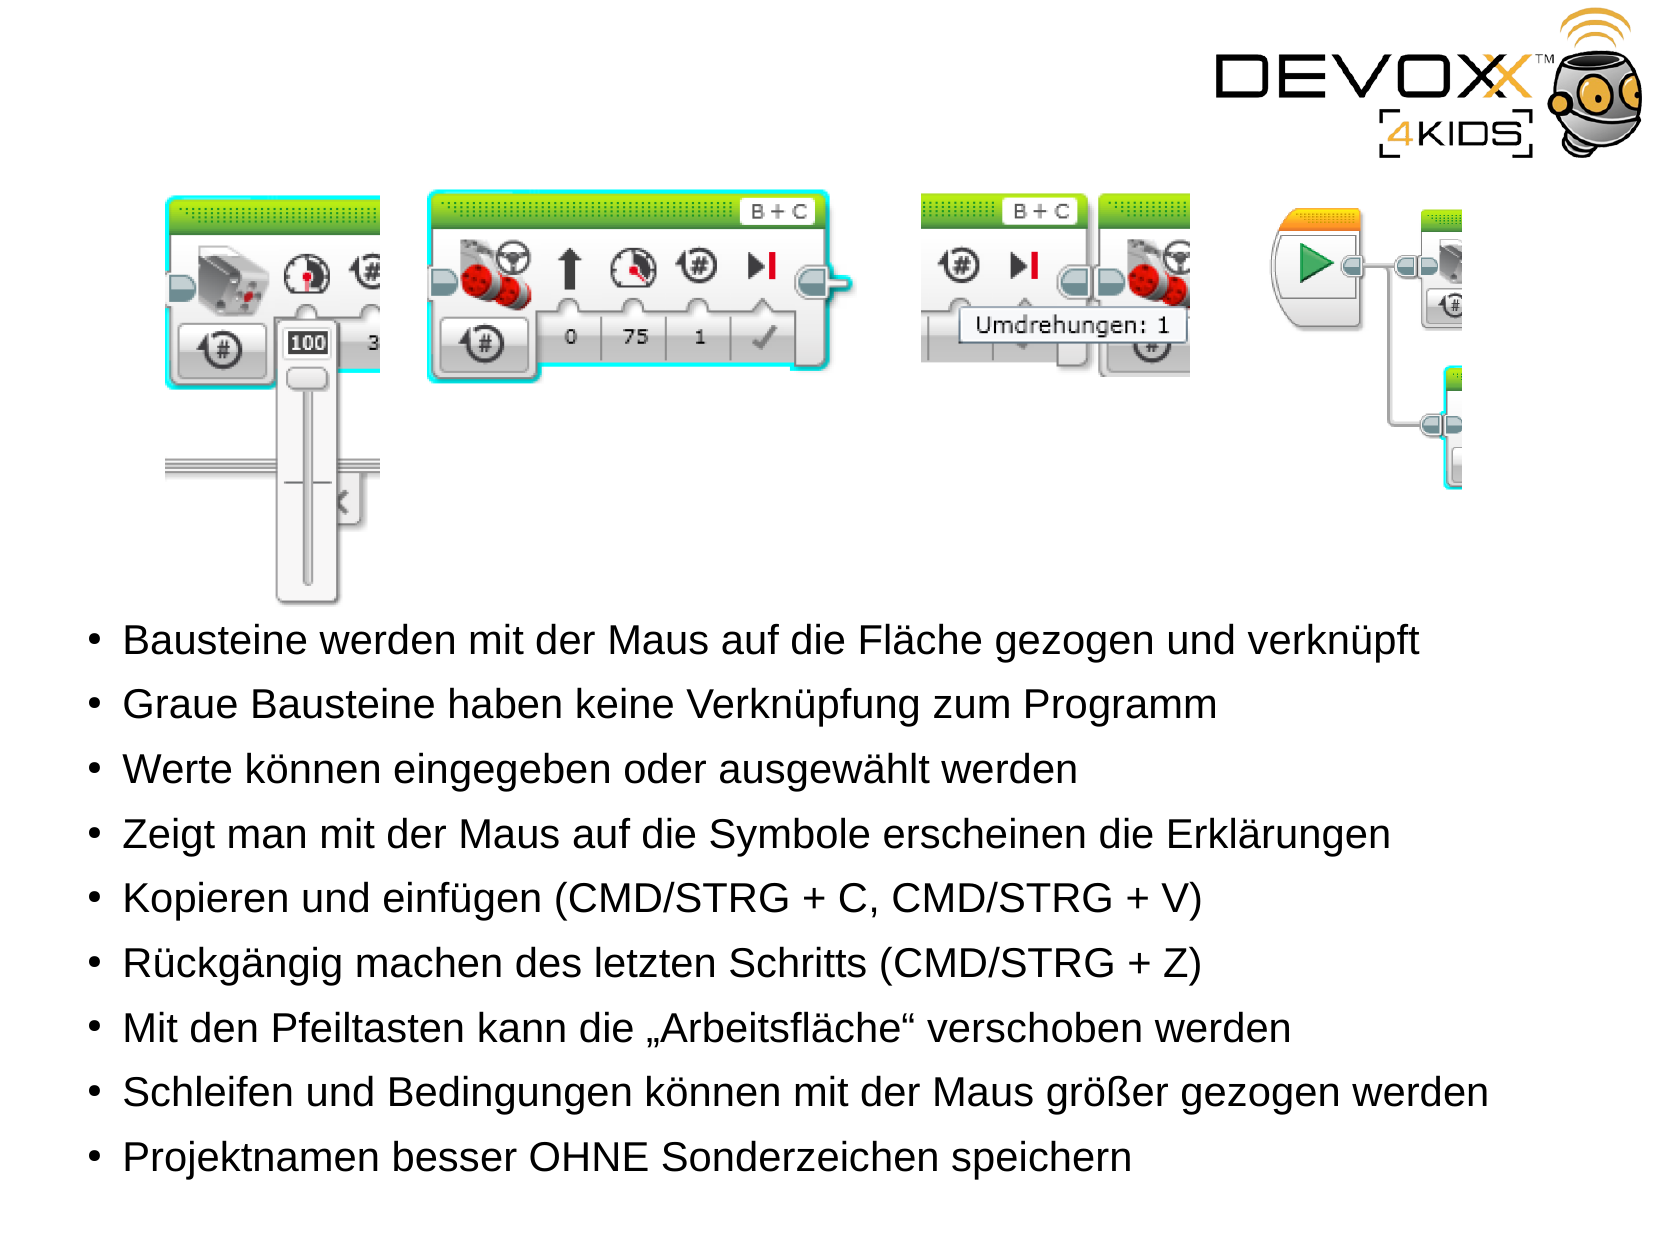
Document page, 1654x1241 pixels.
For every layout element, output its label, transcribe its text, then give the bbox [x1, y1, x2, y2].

picture [1265, 185, 1462, 500]
picture [921, 183, 1190, 377]
text_box Bausteine werden mit der Maus auf die Fläche gezogen und verknüpft Graue Bausteine haben keine Verknüpfung zum Programm Werte können eingegeben oder ausgewählt werden Zeigt man mit der Maus auf die Symbole erscheinen die Erklärungen Kopieren und einfügen (CMD/STRG + C, CMD/STRG + V) Rückgängig machen des letzten Schritts (CMD/STRG + Z) Mit den Pfeiltasten kann die „Arbeitsfläche“ verschoben werden Schleifen und Bedingungen können mit der Maus größer gezogen werden Projektnamen besser OHNE Sonderzeichen speichern [72, 609, 1571, 1188]
picture [427, 177, 863, 398]
picture [1216, 7, 1642, 158]
picture [165, 185, 380, 611]
